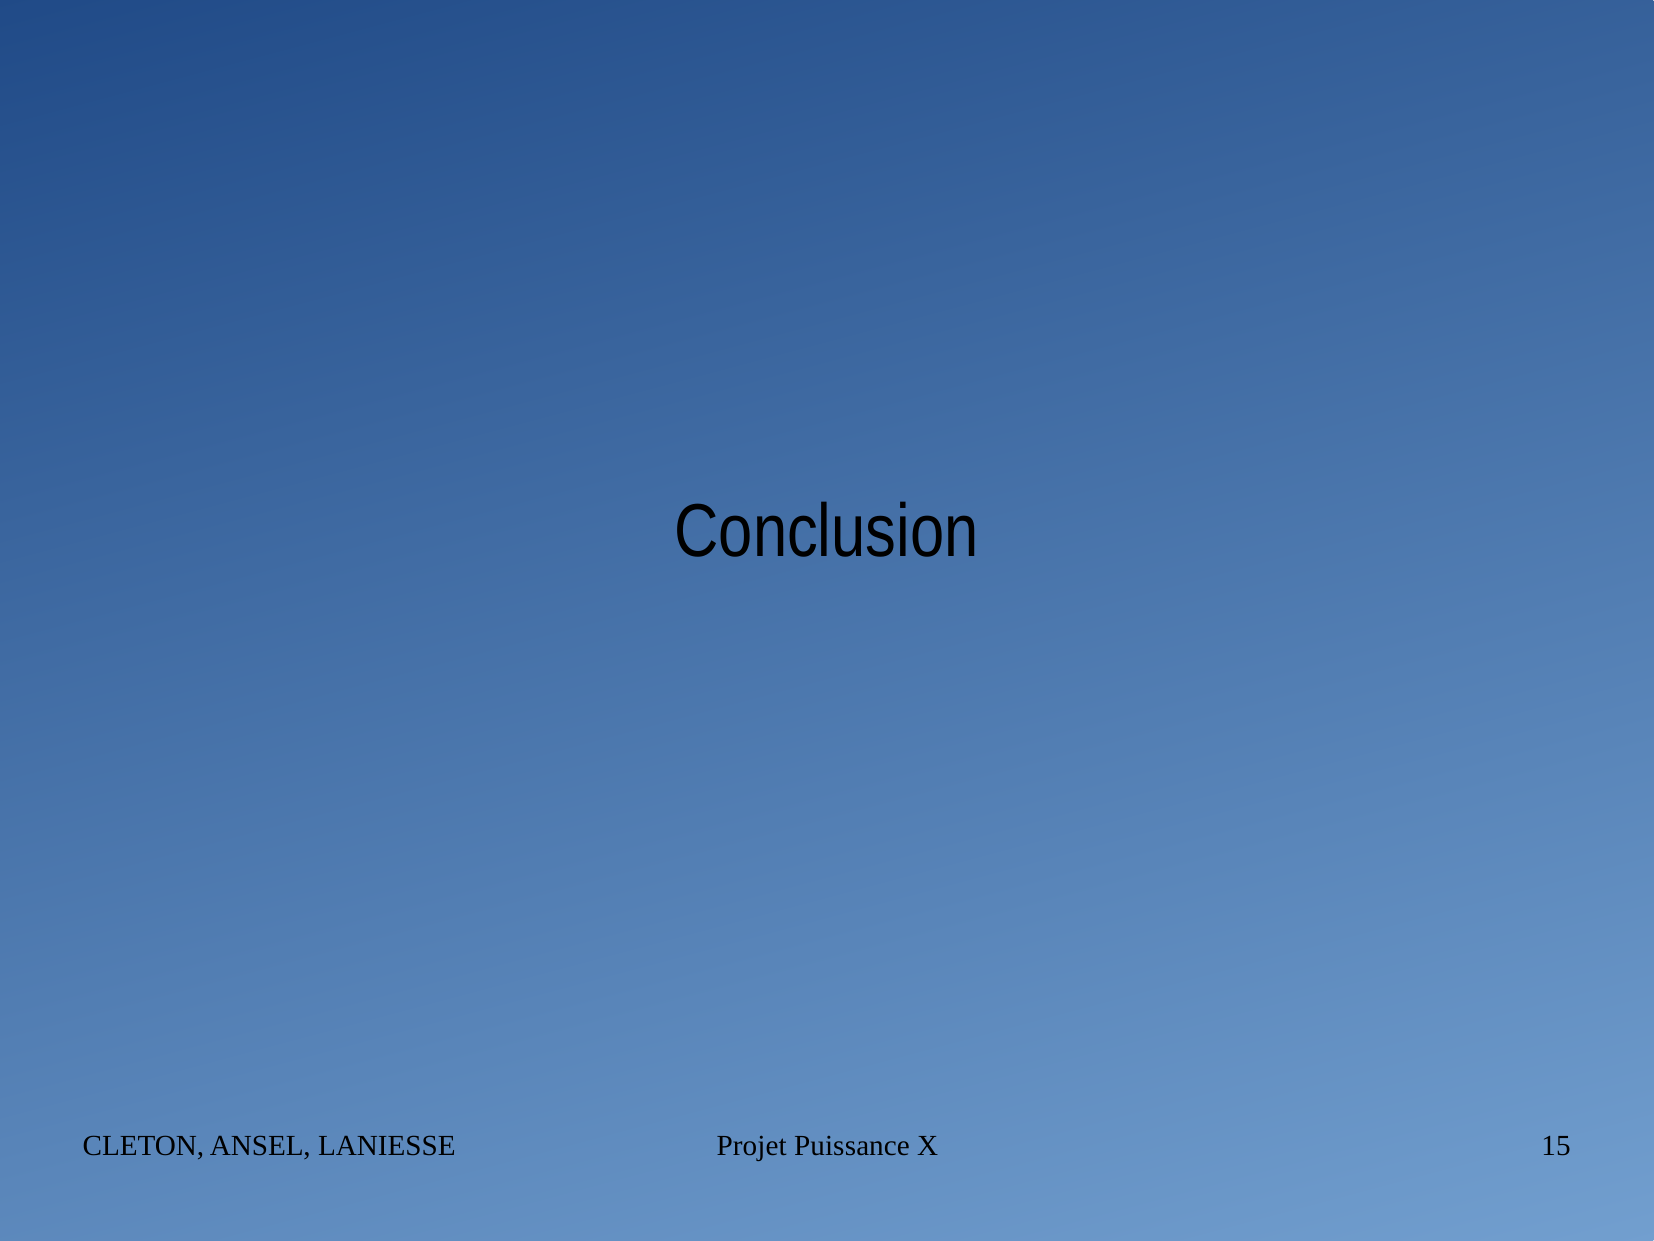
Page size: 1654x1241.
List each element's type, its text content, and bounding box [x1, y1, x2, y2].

subtitle Conclusion [82, 49, 1571, 1010]
